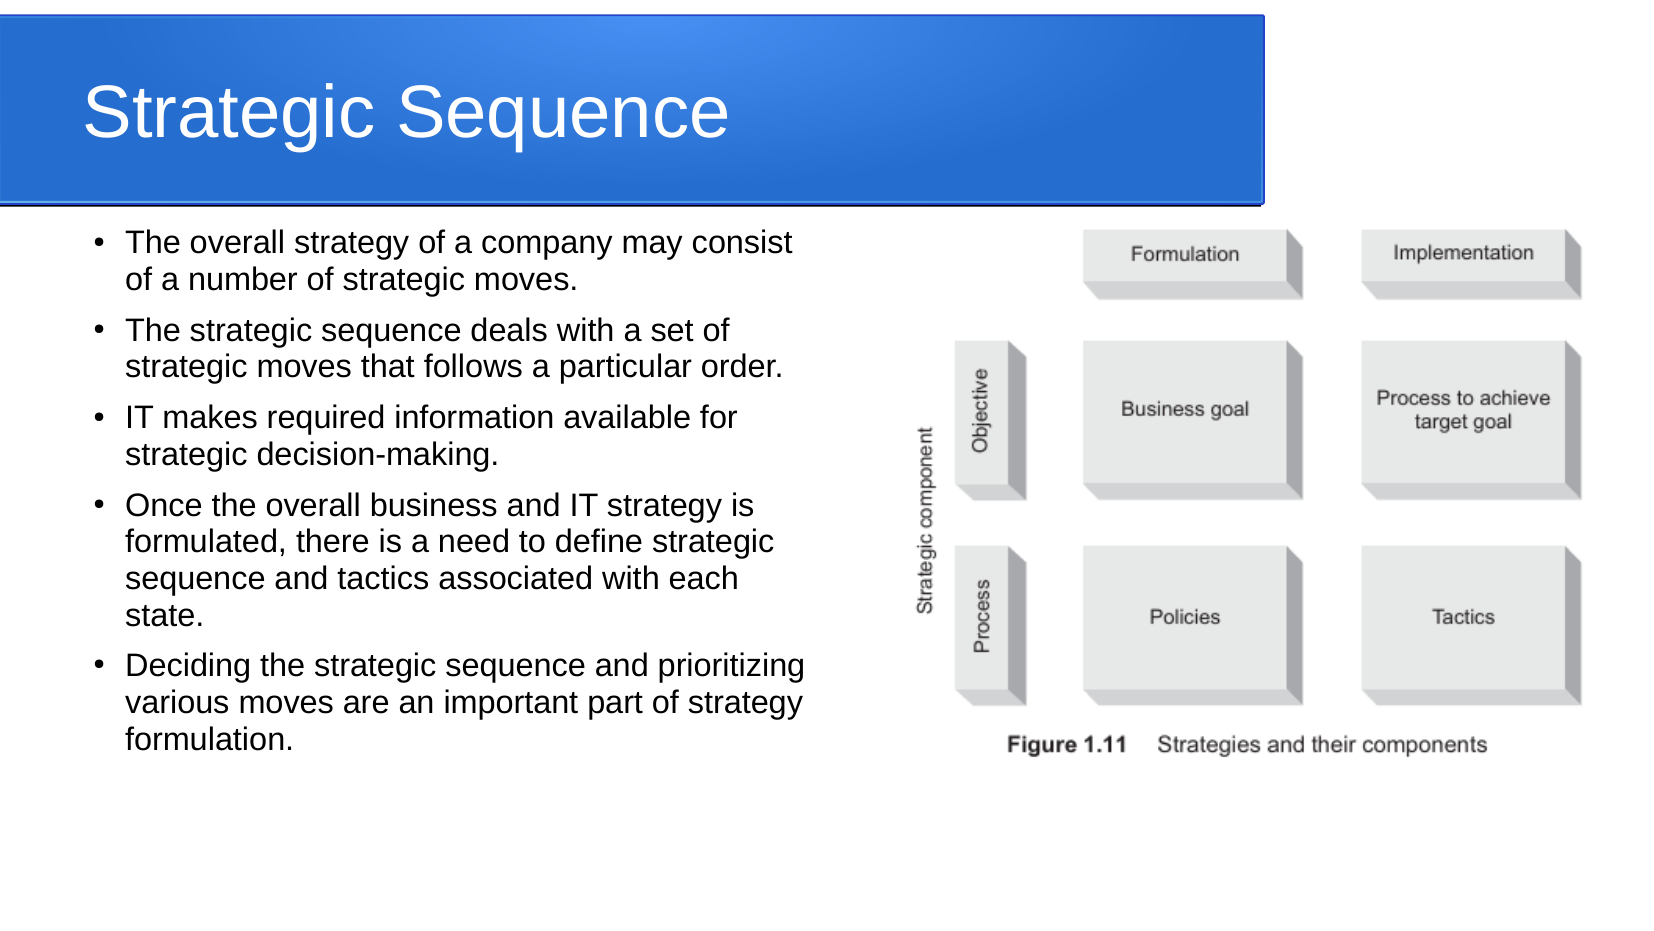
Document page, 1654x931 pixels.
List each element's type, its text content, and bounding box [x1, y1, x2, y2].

picture [891, 208, 1606, 779]
title Strategic Sequence [82, 35, 1235, 189]
list The overall strategy of a company may consist of a number of strategic moves. The strategic sequence deals with a set of strategic moves that follows a particular order. IT makes required information available for strategic decision-making. Once the overall business and IT strategy is formulated, there is a need to define strategic sequence and tactics associated with each state. Deciding the strategic sequence and prioritizing various moves are an important part of strategy formulation. [82, 224, 809, 764]
